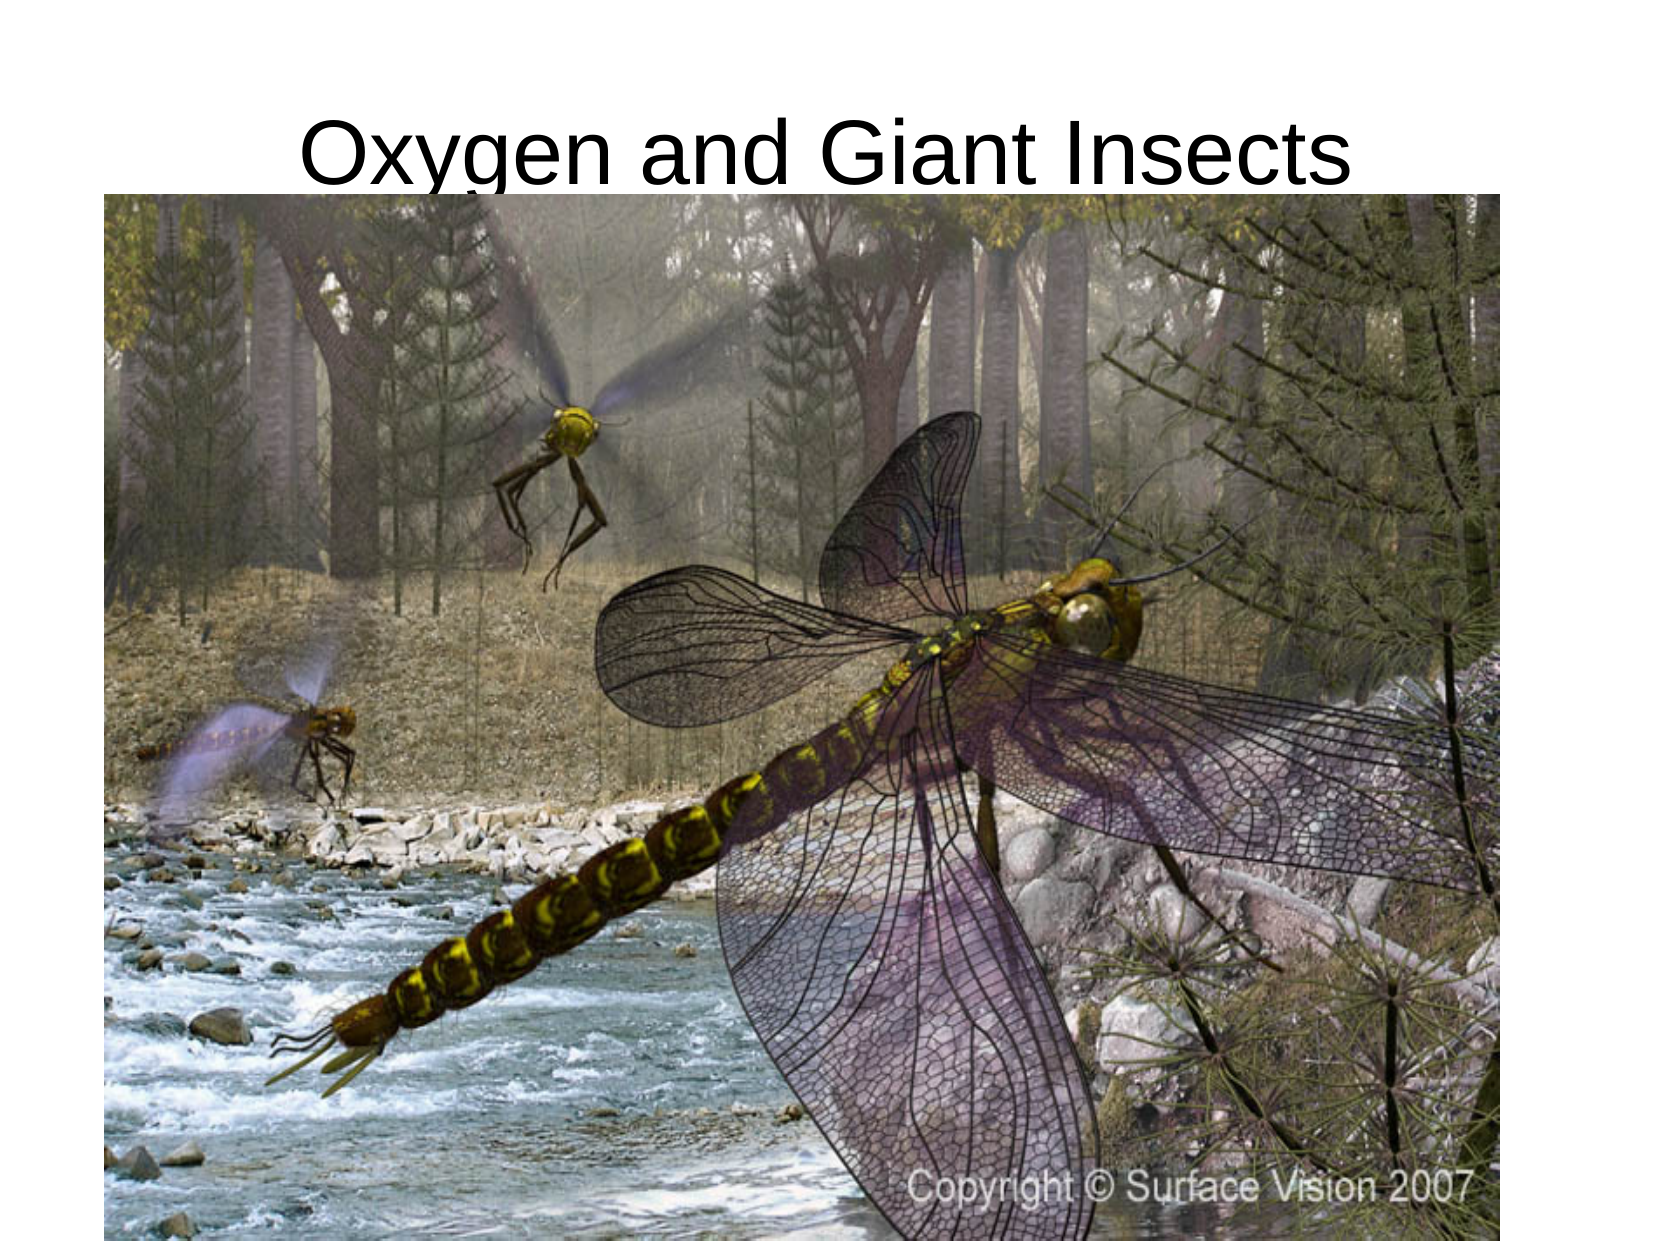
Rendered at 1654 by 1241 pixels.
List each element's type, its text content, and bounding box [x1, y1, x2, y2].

title Oxygen and Giant Insects [82, 49, 1571, 257]
picture [104, 194, 1500, 1241]
